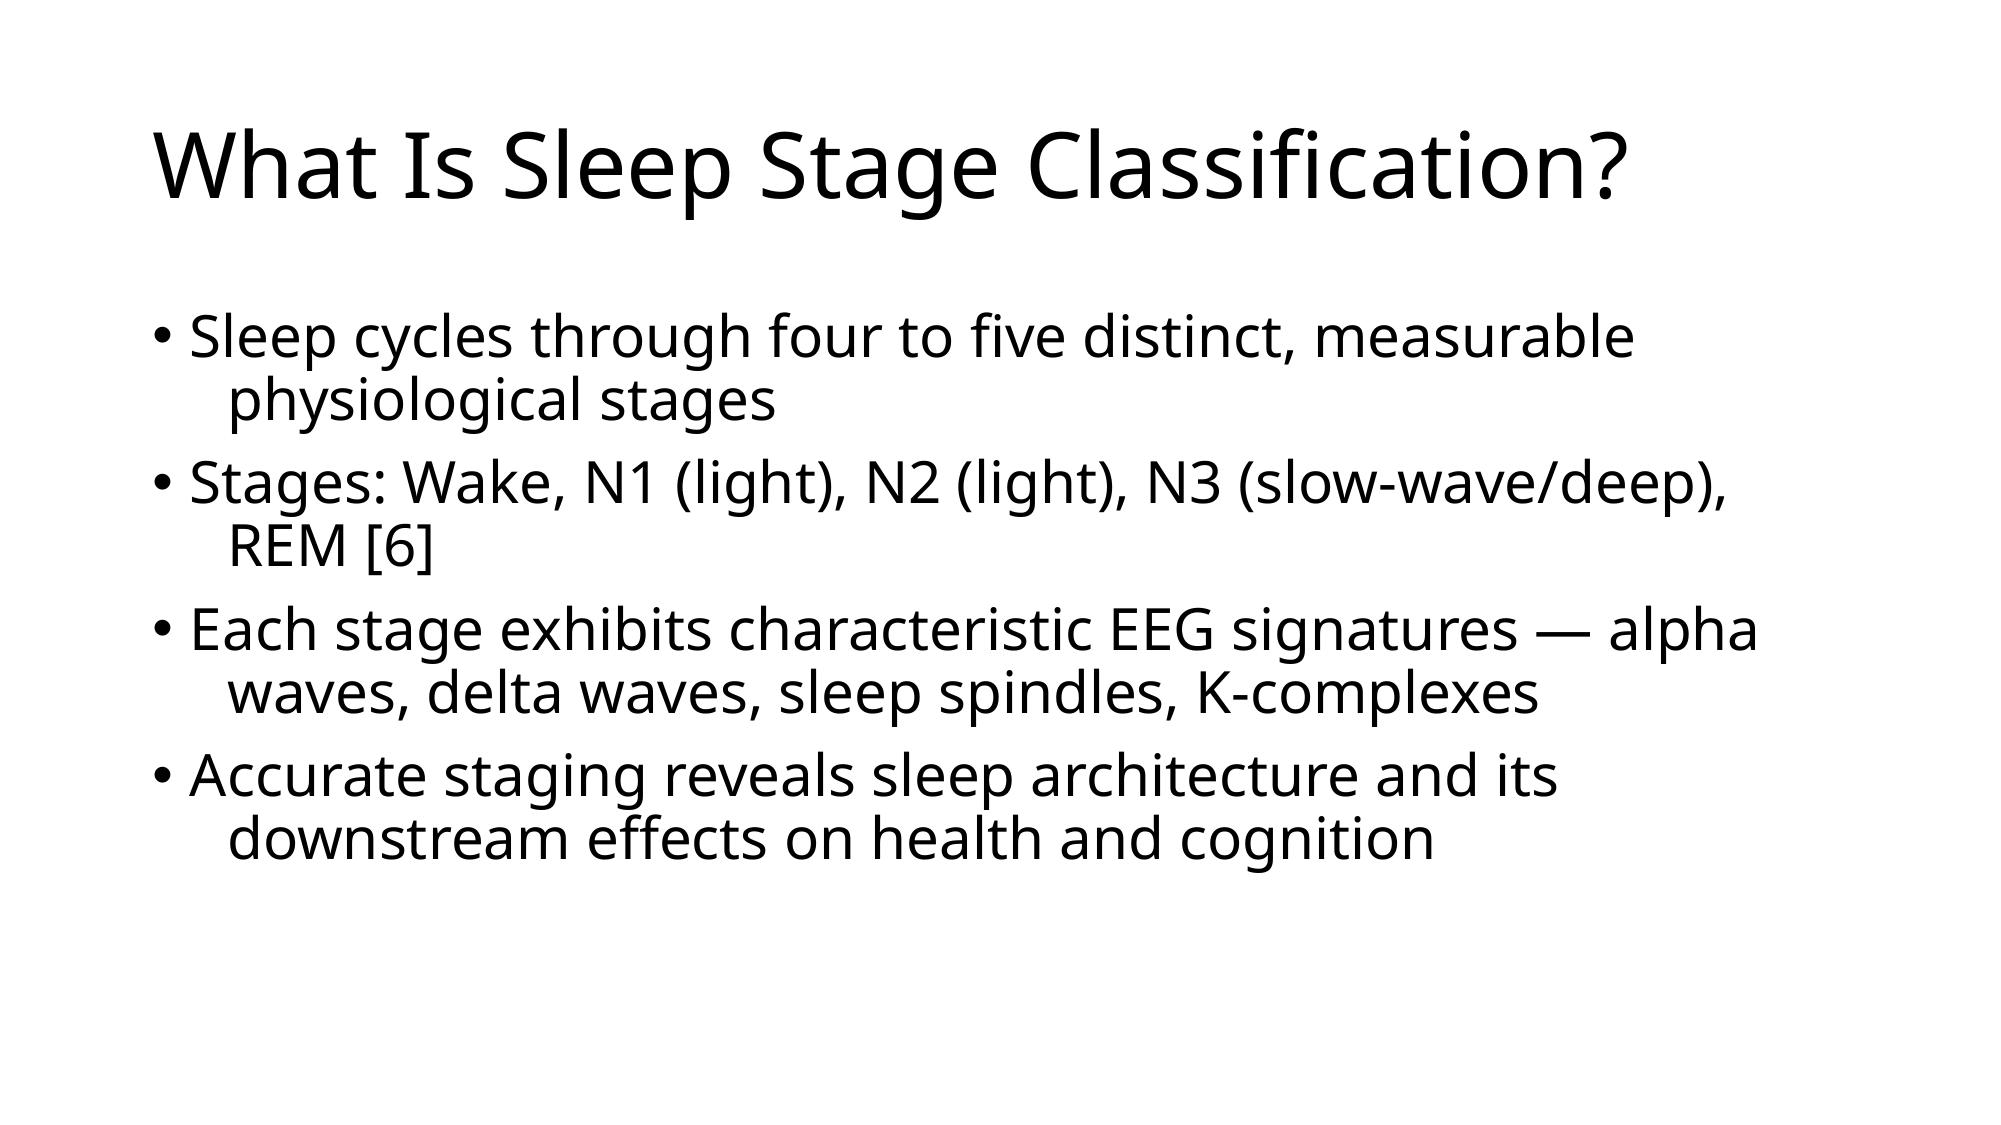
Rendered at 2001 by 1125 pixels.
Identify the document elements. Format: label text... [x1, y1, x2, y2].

title What Is Sleep Stage Classification? [137, 59, 1863, 278]
list Sleep cycles through four to five distinct, measurable physiological stages Stages: Wake, N1 (light), N2 (light), N3 (slow-wave/deep), REM [6] Each stage exhibits characteristic EEG signatures — alpha waves, delta waves, sleep spindles, K-complexes Accurate staging reveals sleep architecture and its downstream effects on health and cognition [137, 299, 1863, 1014]
